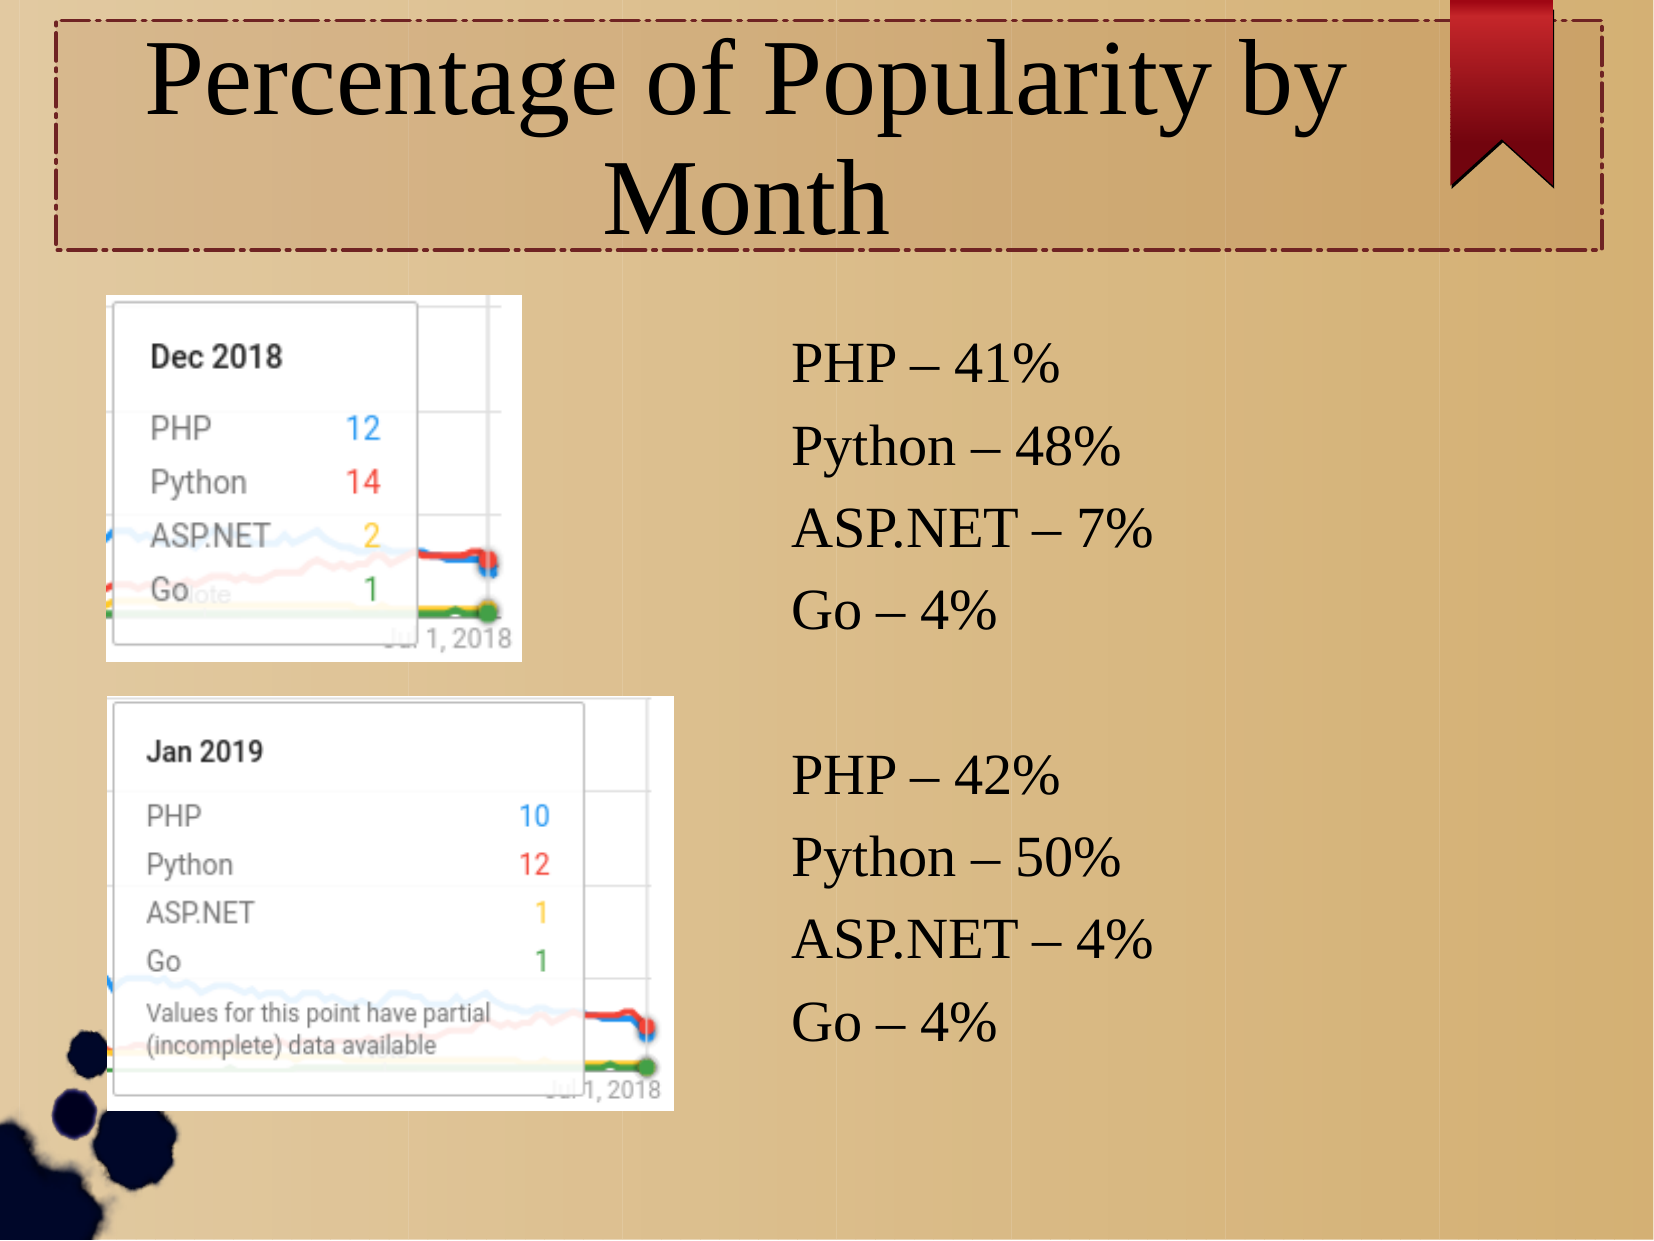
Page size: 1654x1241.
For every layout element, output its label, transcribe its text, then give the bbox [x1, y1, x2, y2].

title Percentage of Popularity by Month [82, 17, 1412, 258]
picture [107, 696, 674, 1111]
list PHP – 42% Python – 50% ASP.NET – 4% Go – 4% [720, 742, 1477, 1069]
list PHP – 41% Python – 48% ASP.NET – 7% Go – 4% [720, 330, 1477, 658]
picture [106, 295, 522, 662]
